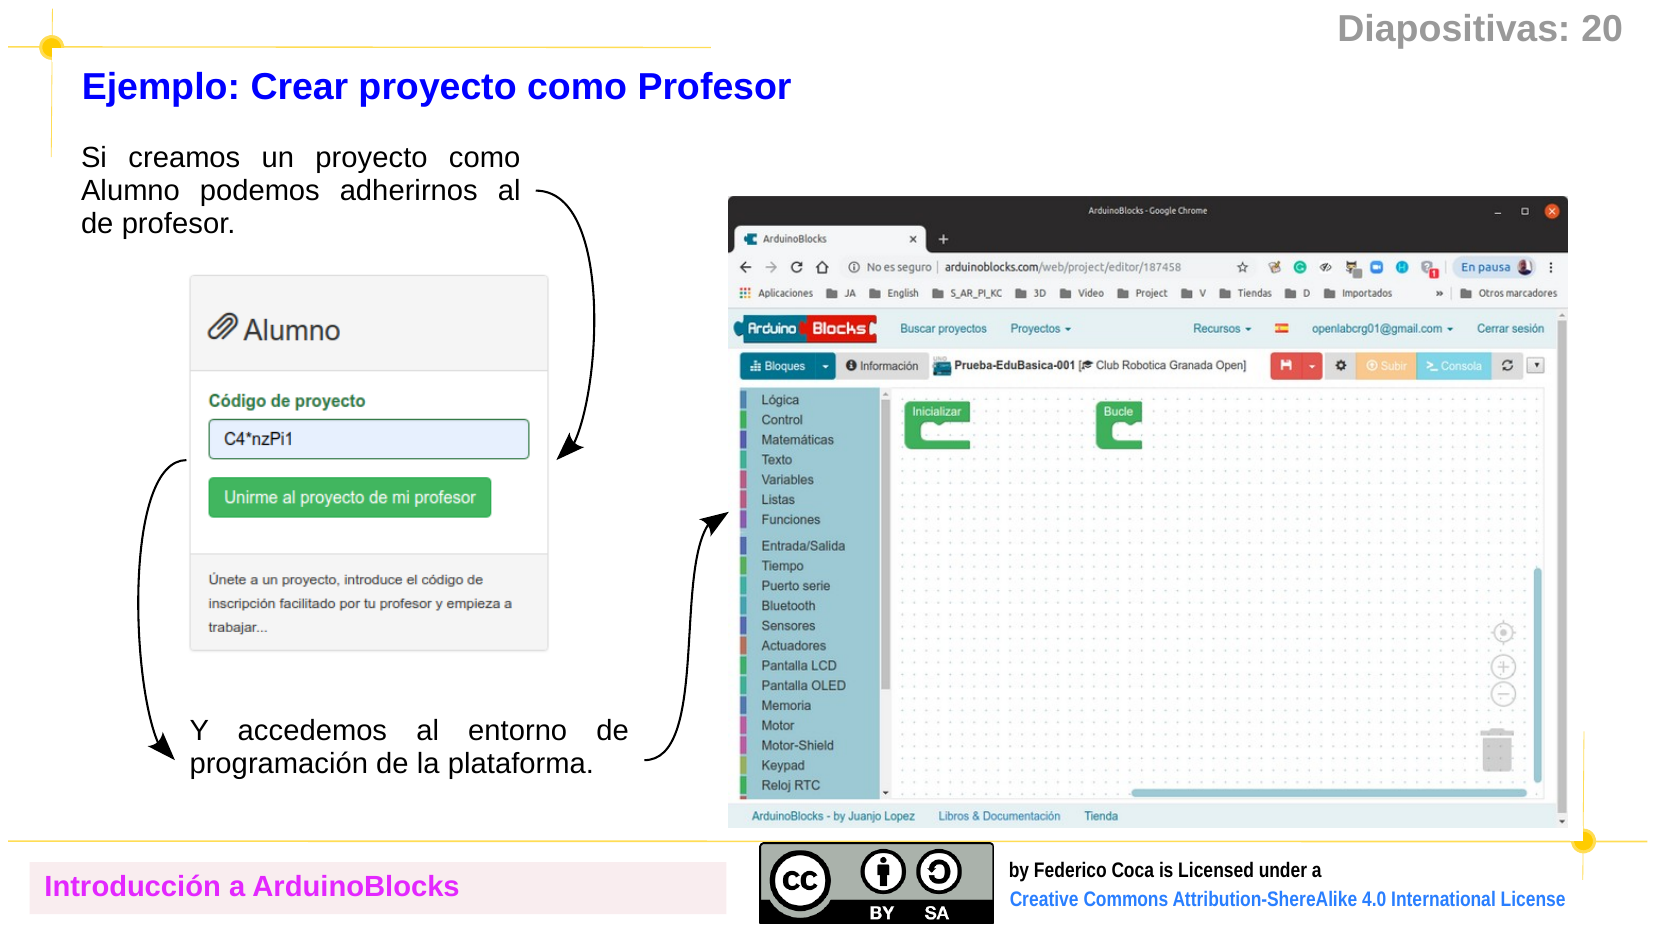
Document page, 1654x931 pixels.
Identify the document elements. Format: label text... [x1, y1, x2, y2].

text_box Si creamos un proyecto como Alumno podemos adherirnos al de profesor. [66, 134, 536, 248]
text_box Ejemplo: Crear proyecto como Profesor [67, 58, 1207, 116]
text_box Introducción a ArduinoBlocks [29, 862, 727, 915]
text_box Diapositivas: 20 [1322, 0, 1644, 57]
text_box Y accedemos al entorno de programación de la plataforma. [174, 706, 645, 814]
picture [186, 263, 557, 657]
picture [728, 196, 1568, 828]
